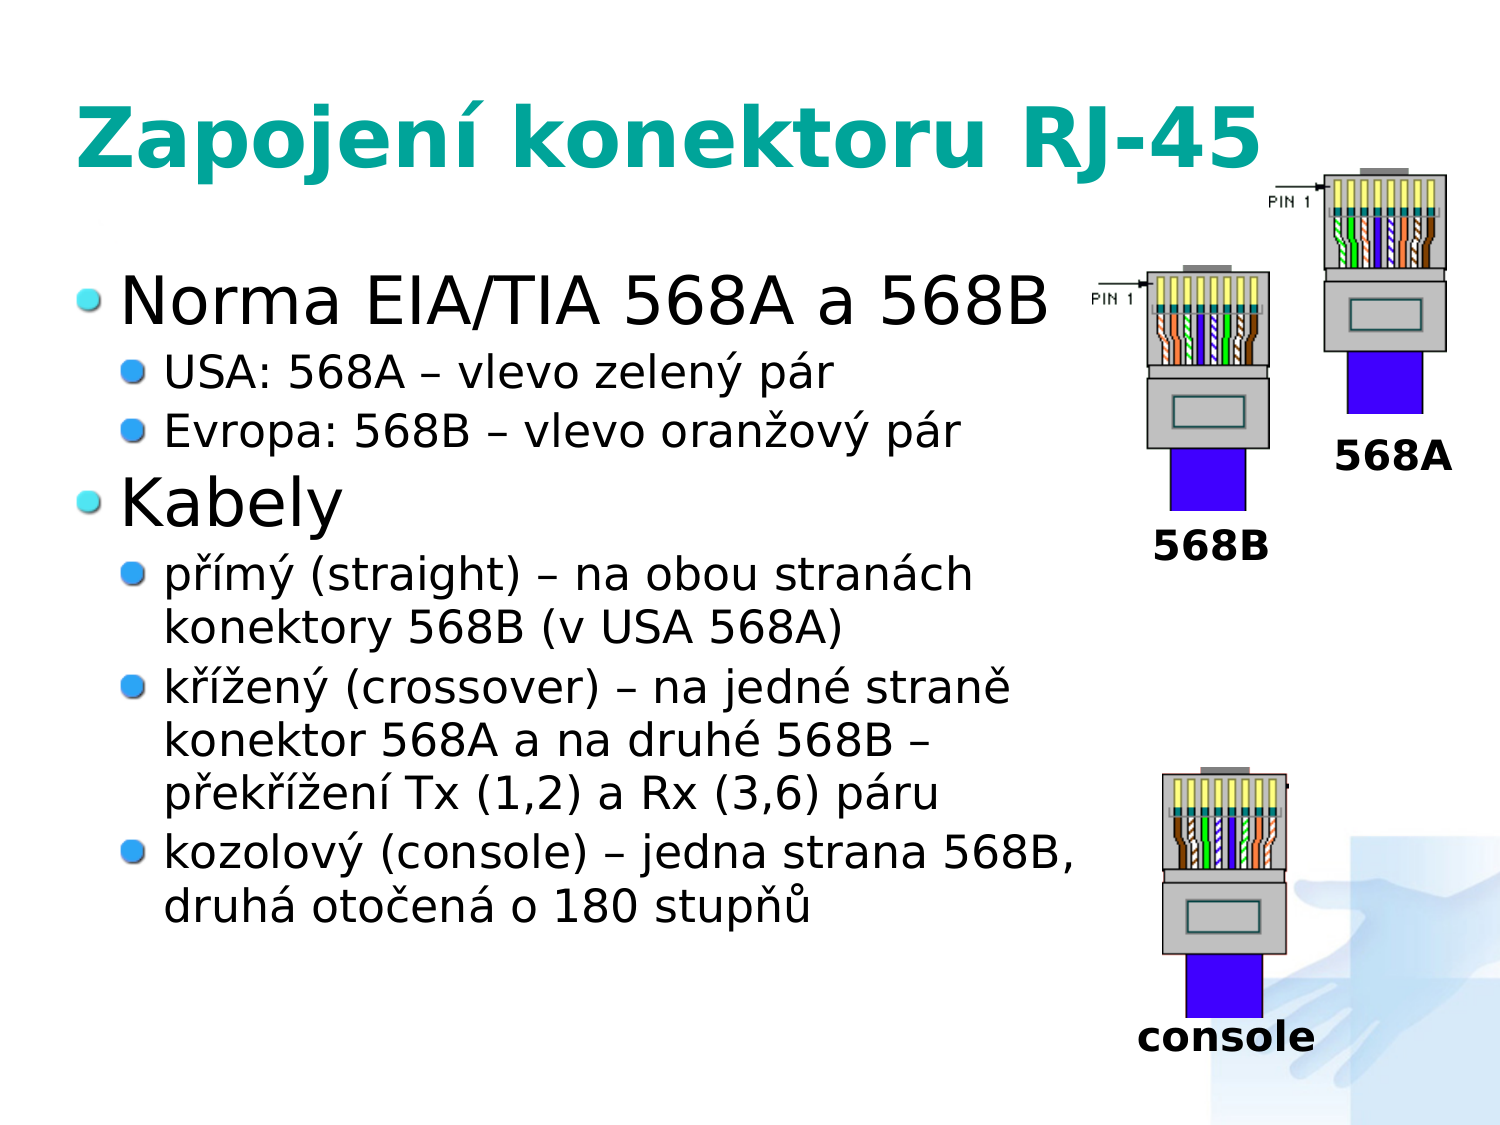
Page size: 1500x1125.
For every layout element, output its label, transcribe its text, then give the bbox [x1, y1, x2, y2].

title Zapojení konektoru RJ-45 [75, 21, 1426, 257]
picture [0, 0, 1500, 1125]
text_box 568B [1134, 514, 1288, 578]
list Norma EIA/TIA 568A a 568B USA: 568A – vlevo zelený pár Evropa: 568B – vlevo oranžový pár Kabely přímý (straight) – na obou stranách konektory 568B (v USA 568A) křížený (crossover) – na jedné straně konektor 568A a na druhé 568B – překřížení Tx (1,2) a Rx (3,6) páru kozolový (console) – jedna strana 568B, druhá otočená o 180 stupňů [75, 262, 1093, 991]
text_box 568A [1318, 424, 1468, 488]
text_box console [1122, 1004, 1331, 1069]
